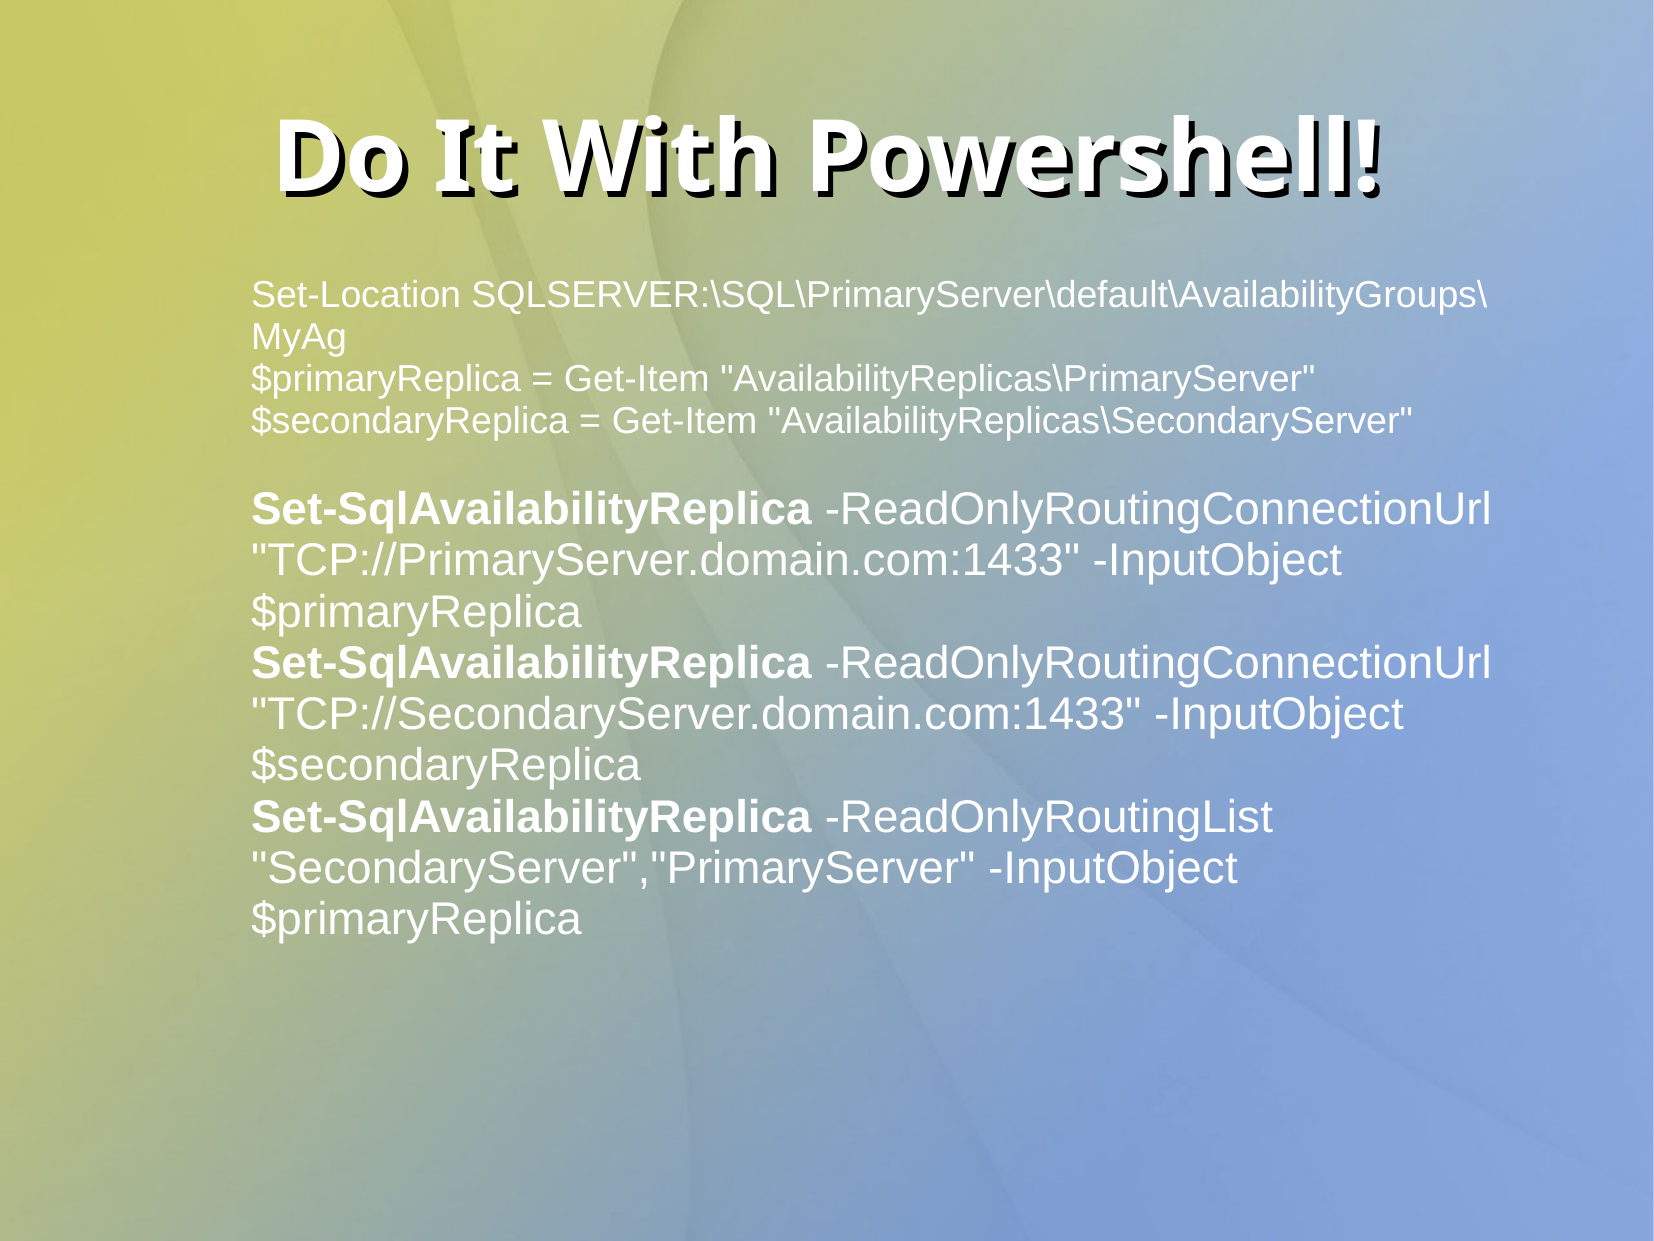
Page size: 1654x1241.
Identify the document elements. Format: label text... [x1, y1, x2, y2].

text_box Set-Location SQLSERVER:\SQL\PrimaryServer\default\AvailabilityGroups\MyAg $primaryReplica = Get-Item "AvailabilityReplicas\PrimaryServer" $secondaryReplica = Get-Item "AvailabilityReplicas\SecondaryServer" Set-SqlAvailabilityReplica -ReadOnlyRoutingConnectionUrl "TCP://PrimaryServer.domain.com:1433" -InputObject $primaryReplica Set-SqlAvailabilityReplica -ReadOnlyRoutingConnectionUrl "TCP://SecondaryServer.domain.com:1433" -InputObject $secondaryReplica Set-SqlAvailabilityReplica -ReadOnlyRoutingList "SecondaryServer","PrimaryServer" -InputObject $primaryReplica [236, 265, 1565, 952]
picture [0, 0, 1654, 1241]
title Do It With Powershell! [82, 49, 1571, 257]
